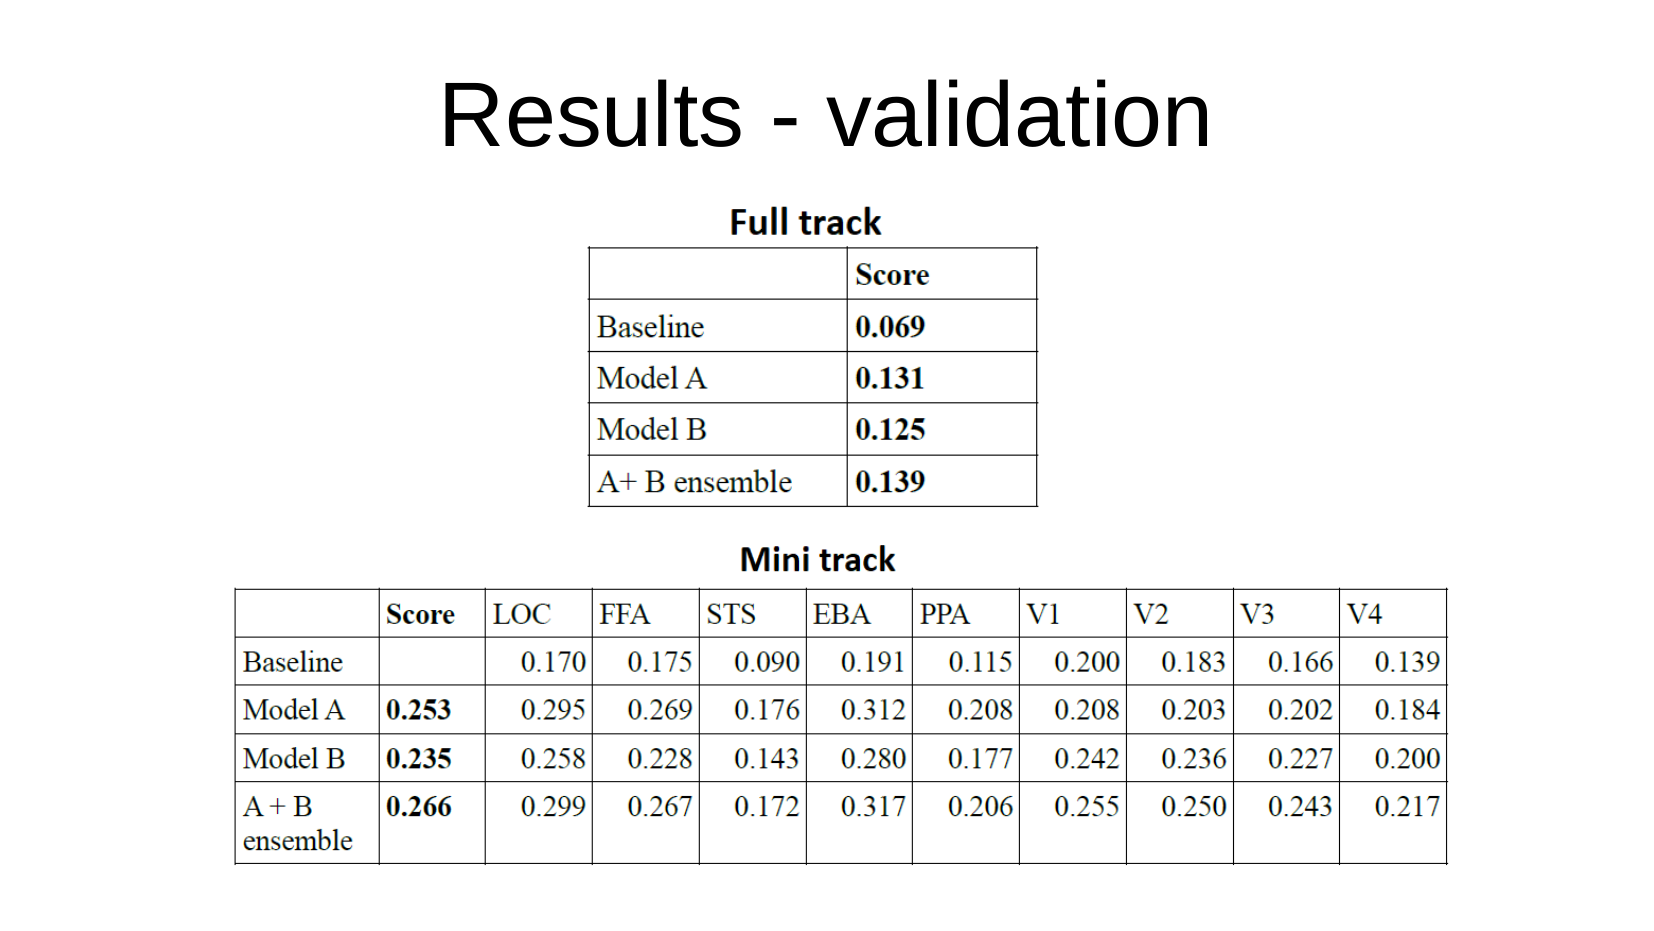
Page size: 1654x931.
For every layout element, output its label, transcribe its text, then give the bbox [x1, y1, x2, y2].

title Results - validation [82, 37, 1571, 193]
picture [224, 543, 1463, 881]
picture [574, 201, 1051, 524]
